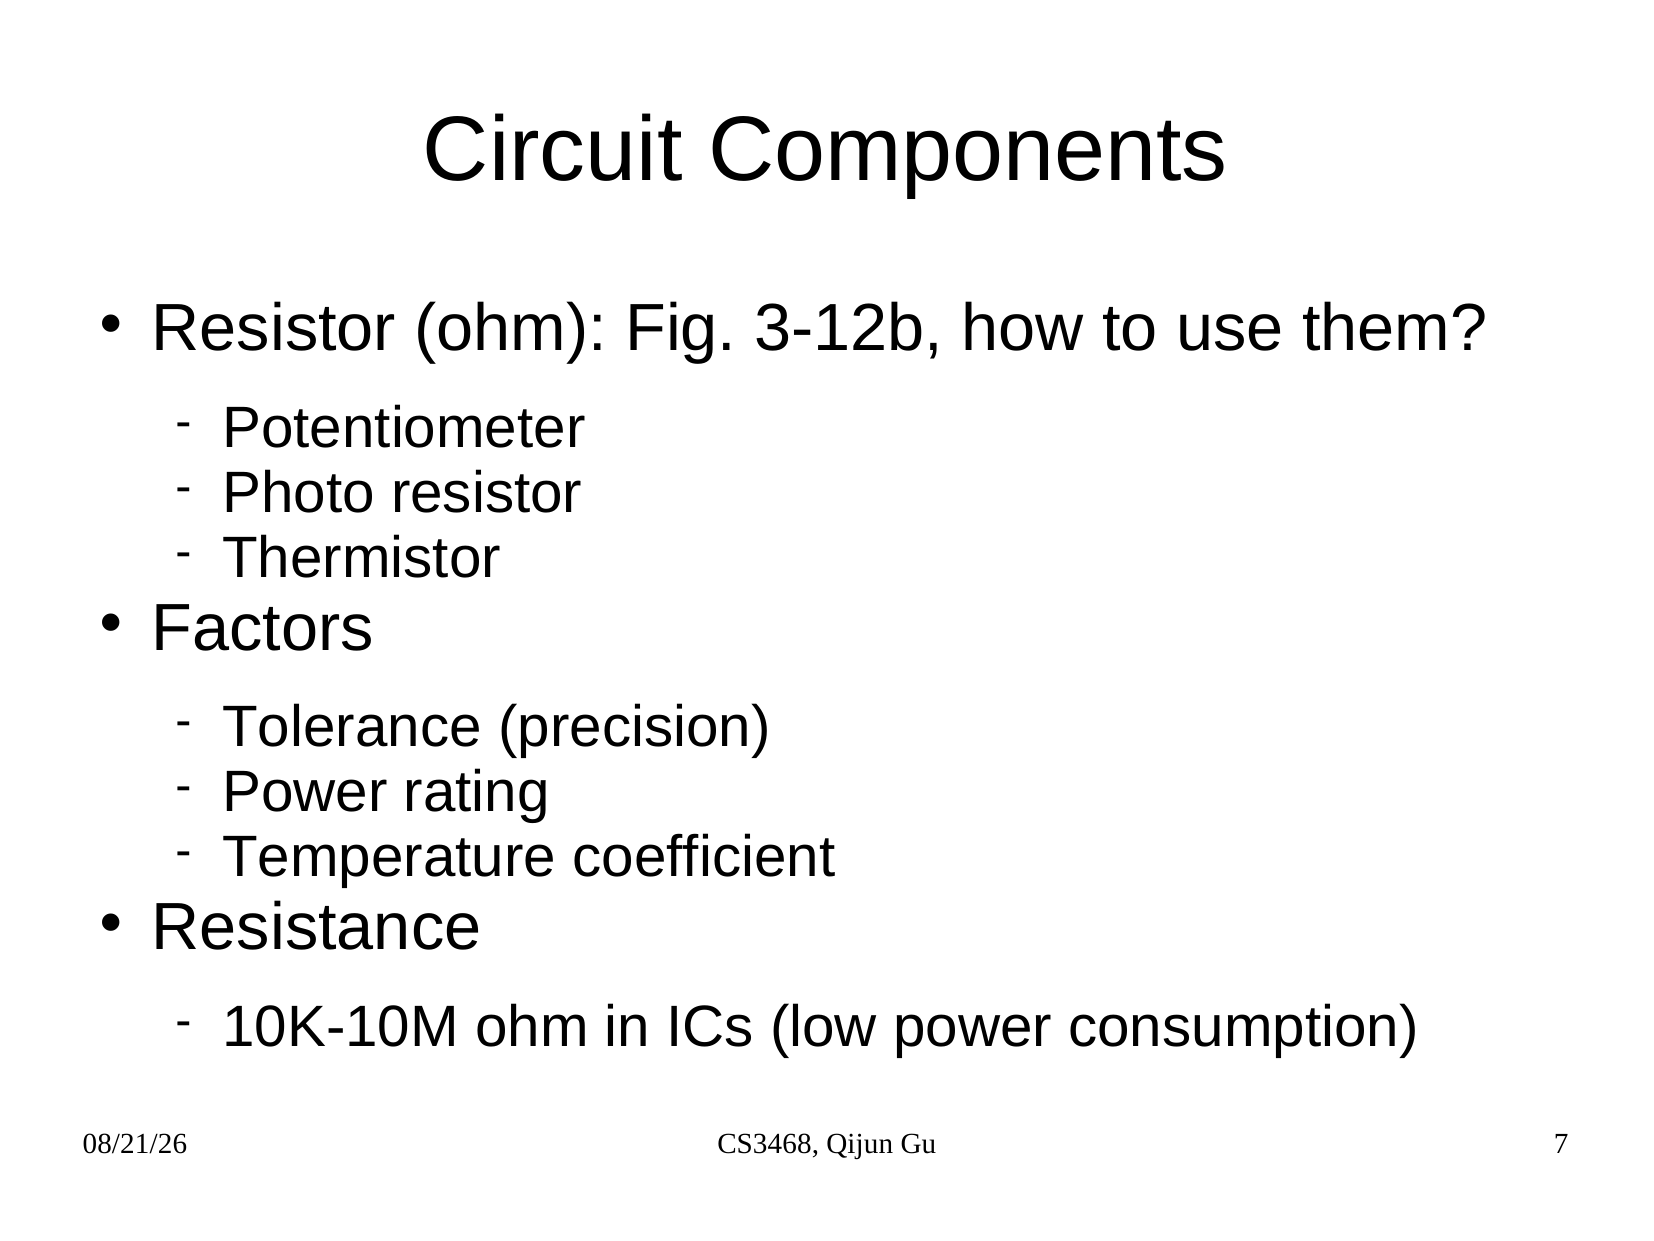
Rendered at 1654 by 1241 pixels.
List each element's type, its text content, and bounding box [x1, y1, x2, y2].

title Circuit Components [82, 56, 1570, 248]
list Resistor (ohm): Fig. 3-12b, how to use them? Potentiometer Photo resistor Thermistor Factors Tolerance (precision) Power rating Temperature coefficient Resistance 10K-10M ohm in ICs (low power consumption) [82, 290, 1570, 1093]
